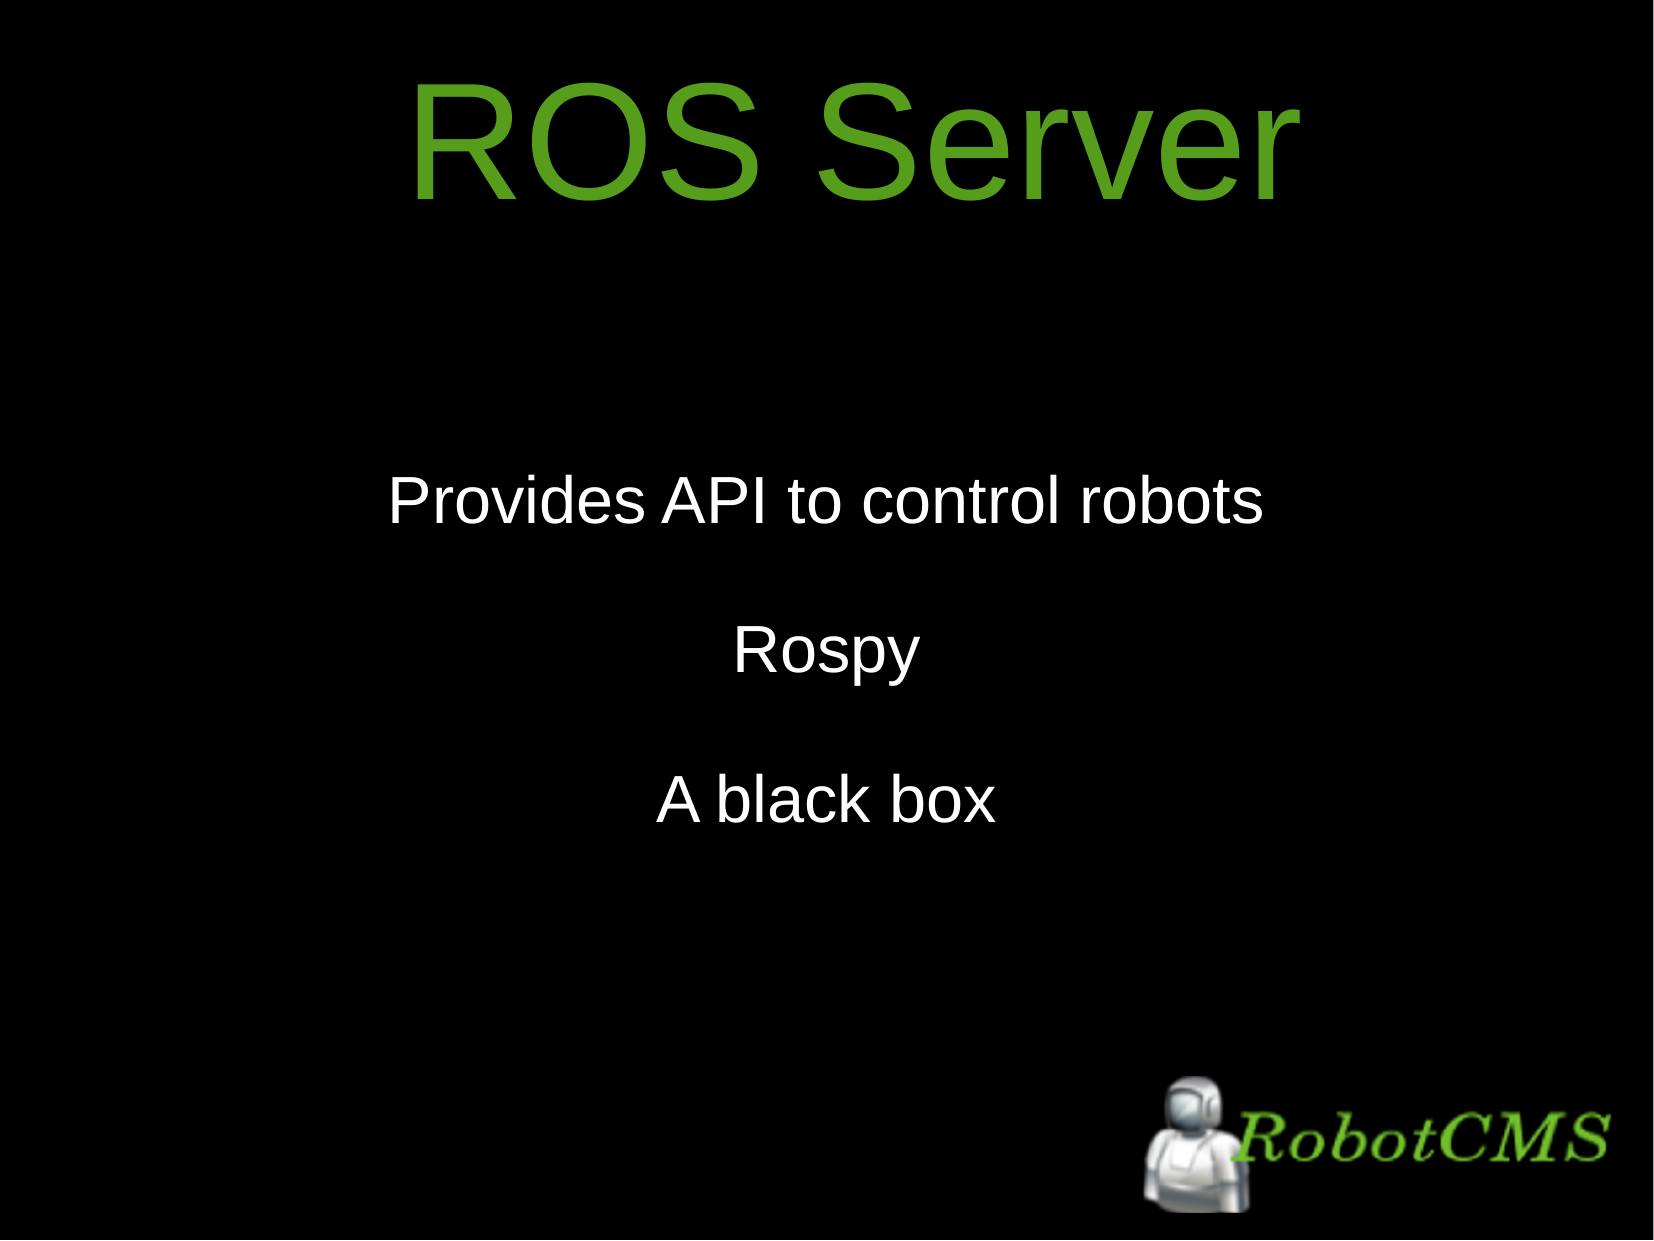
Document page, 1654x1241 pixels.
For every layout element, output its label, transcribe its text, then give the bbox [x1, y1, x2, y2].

text_box ROS Server [389, 41, 1347, 243]
subtitle Provides API to control robots Rospy A black box [82, 290, 1571, 1010]
picture [1133, 1074, 1654, 1213]
